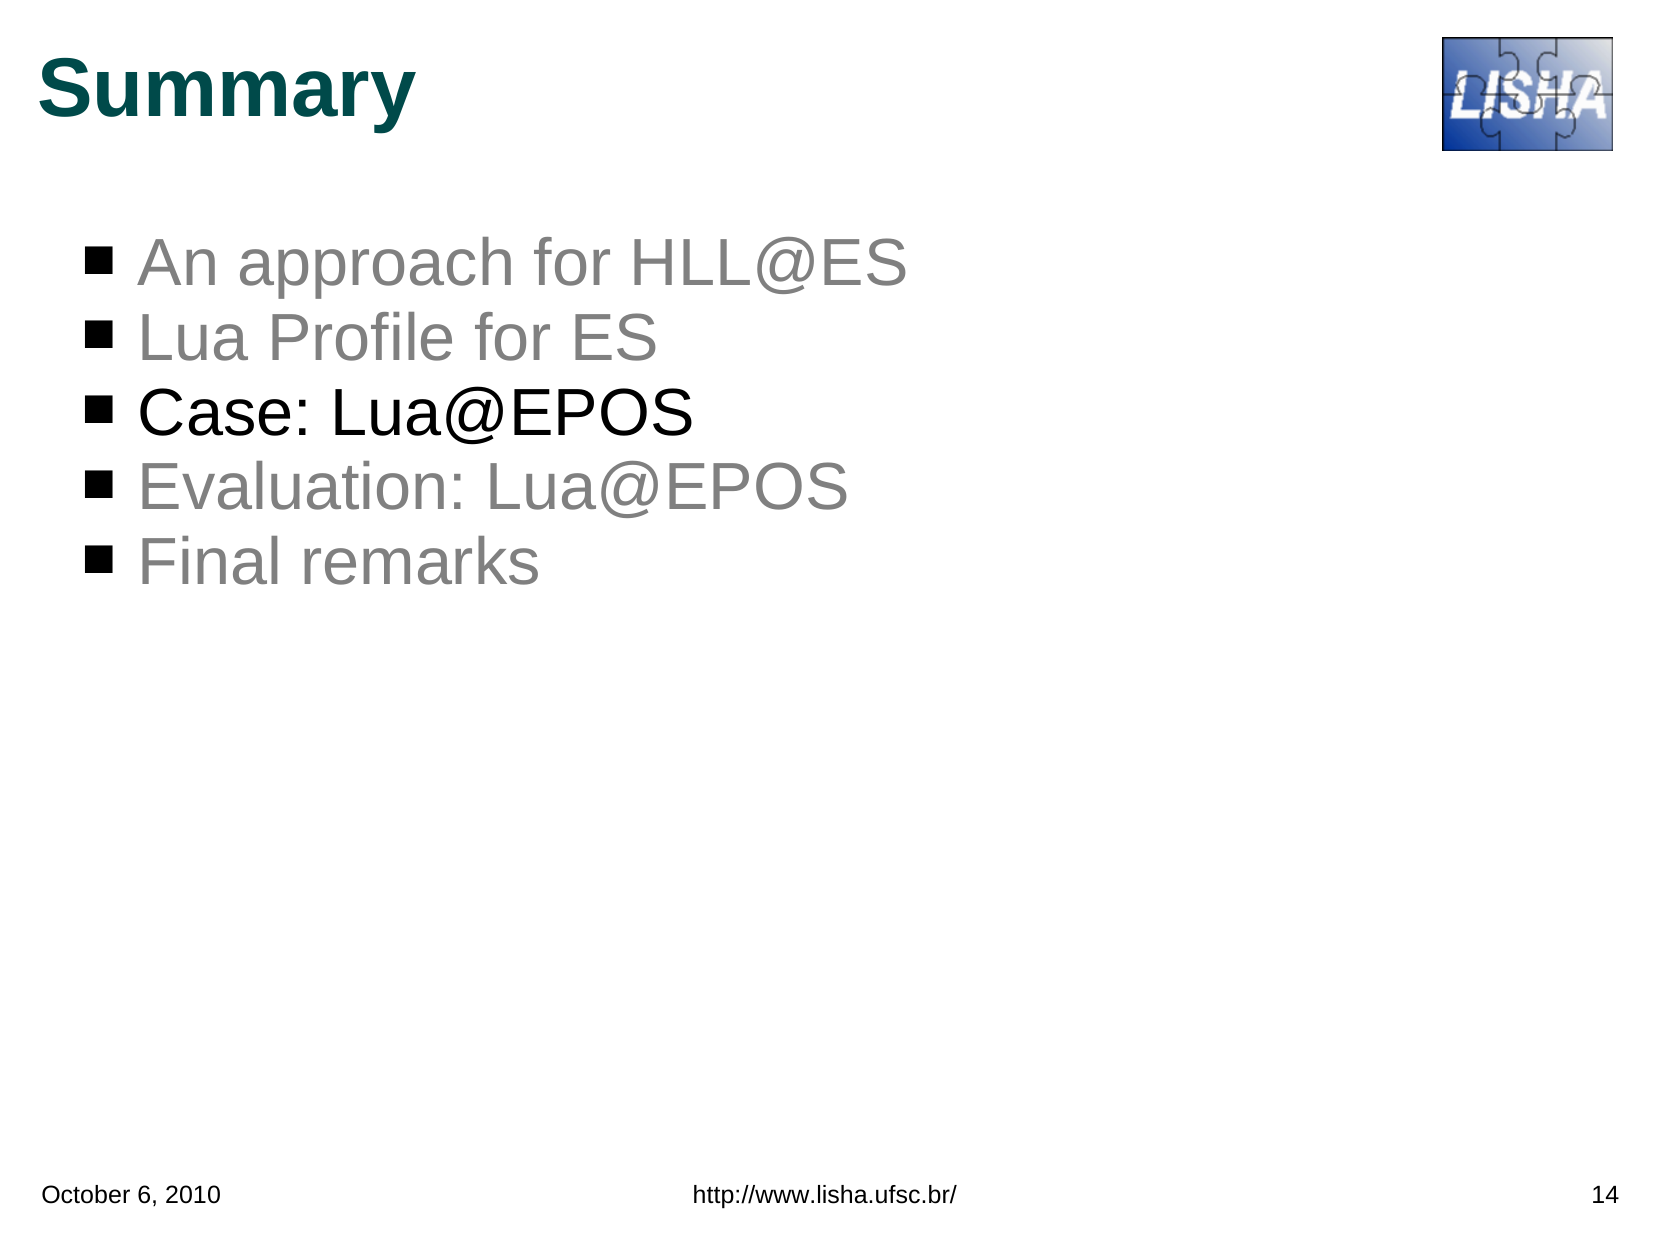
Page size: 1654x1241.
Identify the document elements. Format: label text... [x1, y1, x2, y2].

list An approach for HLL@ES Lua Profile for ES Case: Lua@EPOS Evaluation: Lua@EPOS Final remarks [37, 225, 1613, 1163]
title Summary [37, 37, 1426, 151]
picture [1442, 37, 1613, 151]
